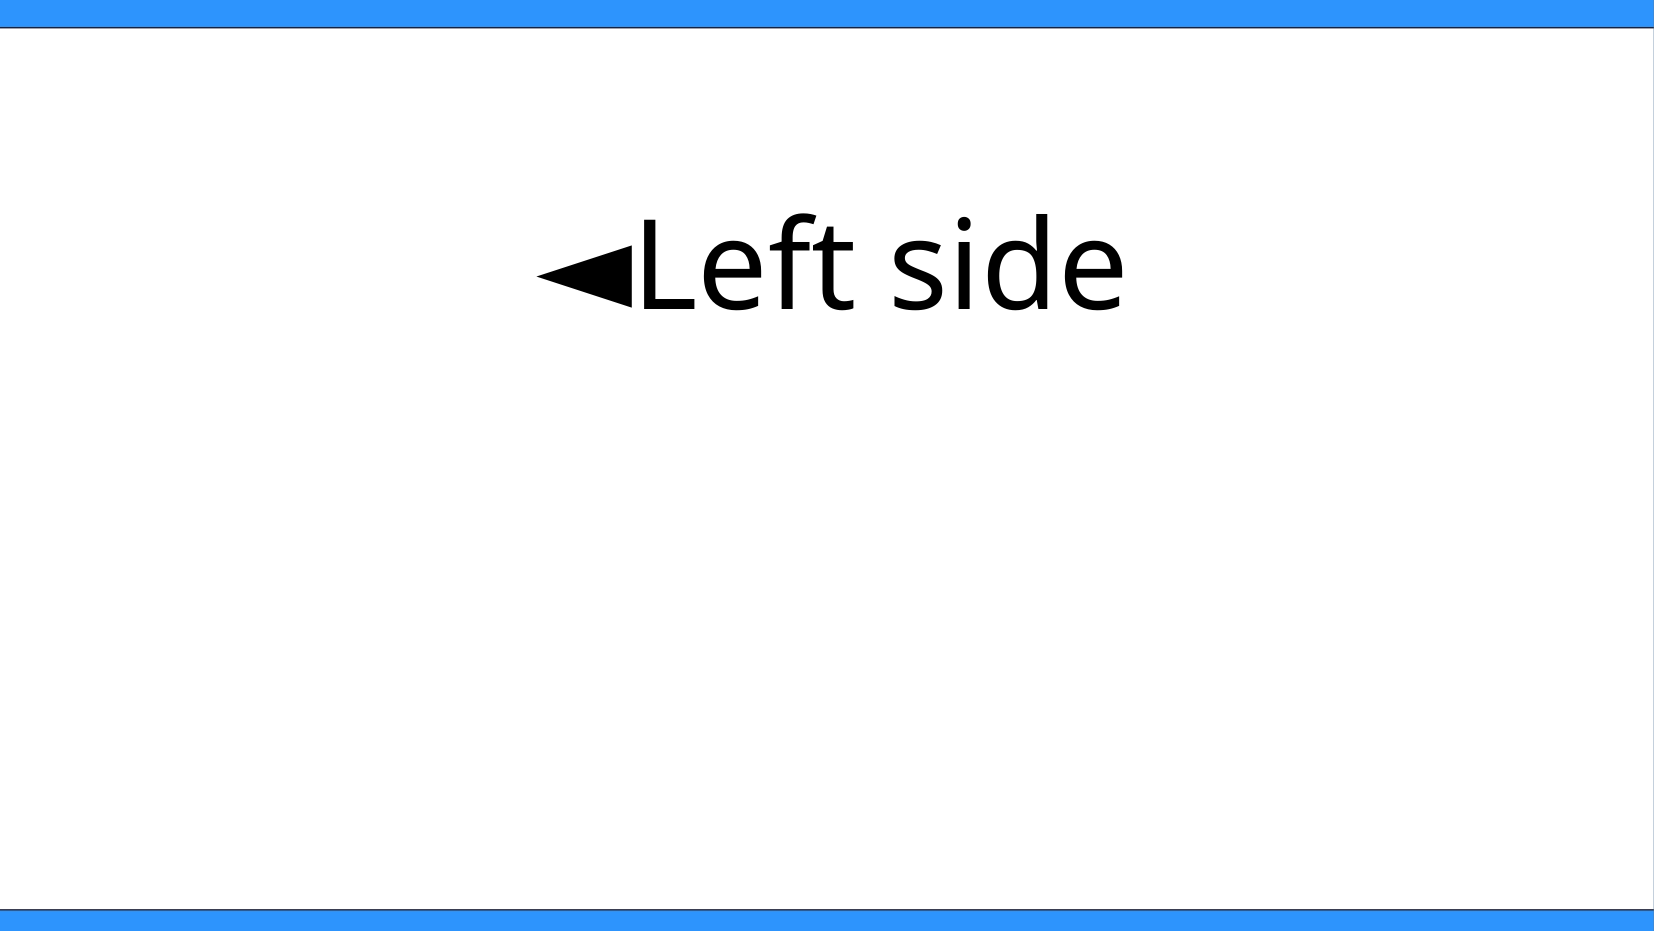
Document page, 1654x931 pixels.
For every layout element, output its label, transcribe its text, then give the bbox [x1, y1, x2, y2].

picture [0, 0, 1654, 931]
text_box ◄Left side [195, 168, 1471, 406]
